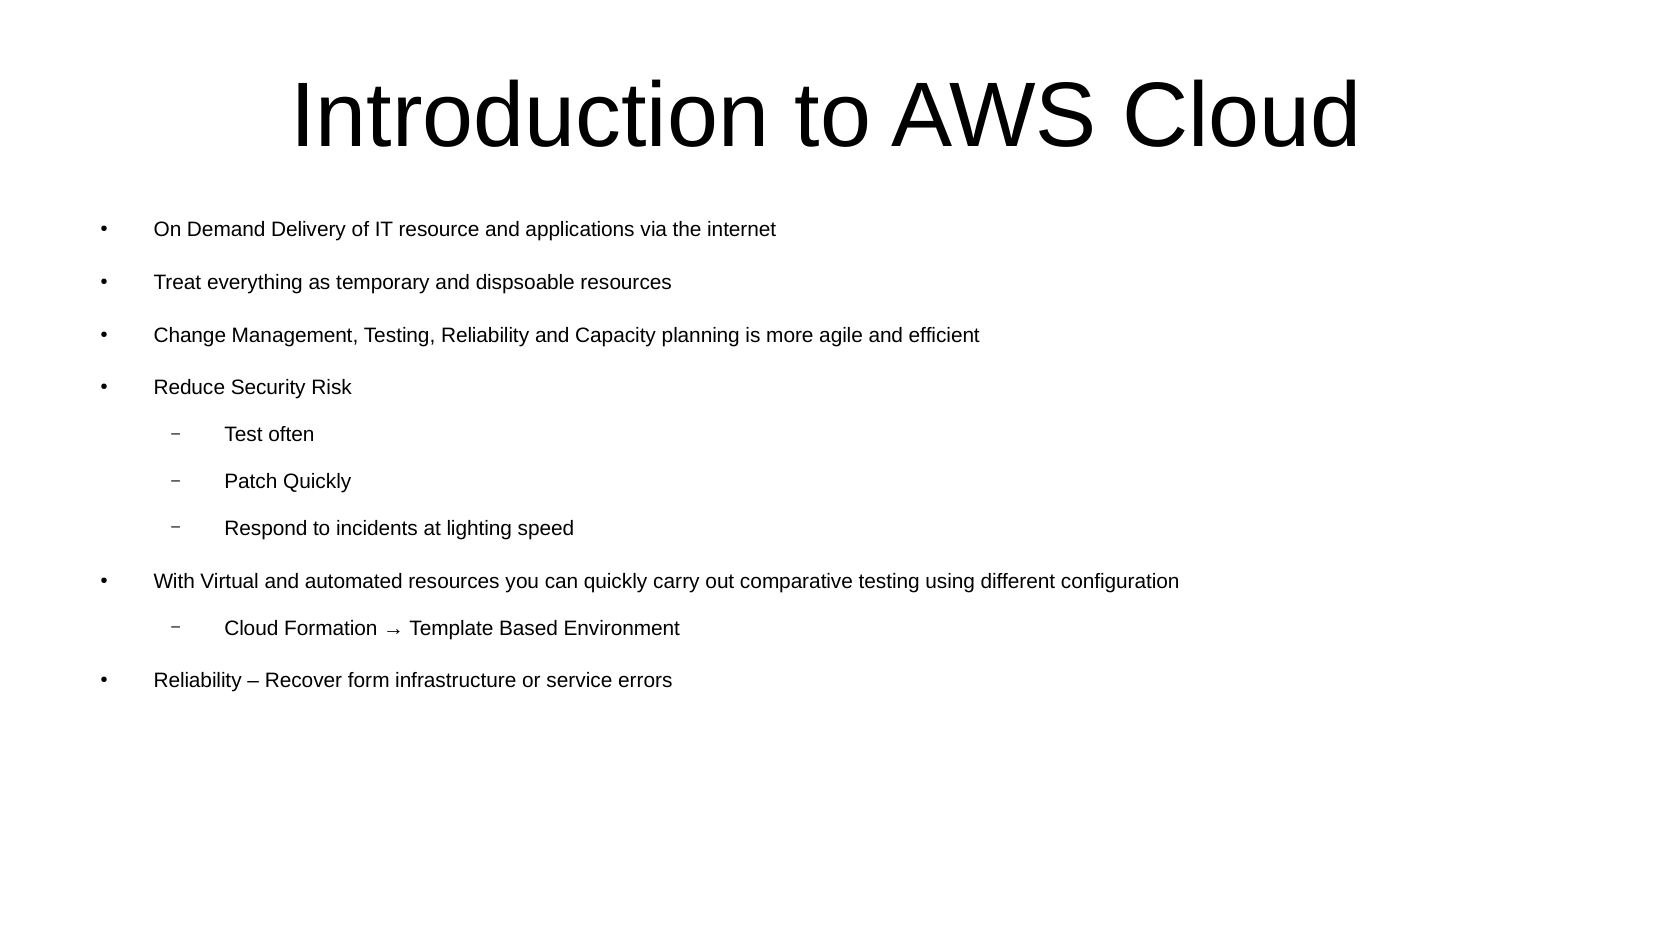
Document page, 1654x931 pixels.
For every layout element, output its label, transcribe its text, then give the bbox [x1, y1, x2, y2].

list On Demand Delivery of IT resource and applications via the internet Treat everything as temporary and dispsoable resources Change Management, Testing, Reliability and Capacity planning is more agile and efficient Reduce Security Risk Test often Patch Quickly Respond to incidents at lighting speed With Virtual and automated resources you can quickly carry out comparative testing using different configuration Cloud Formation → Template Based Environment Reliability – Recover form infrastructure or service errors [82, 217, 1621, 901]
title Introduction to AWS Cloud [82, 37, 1571, 193]
